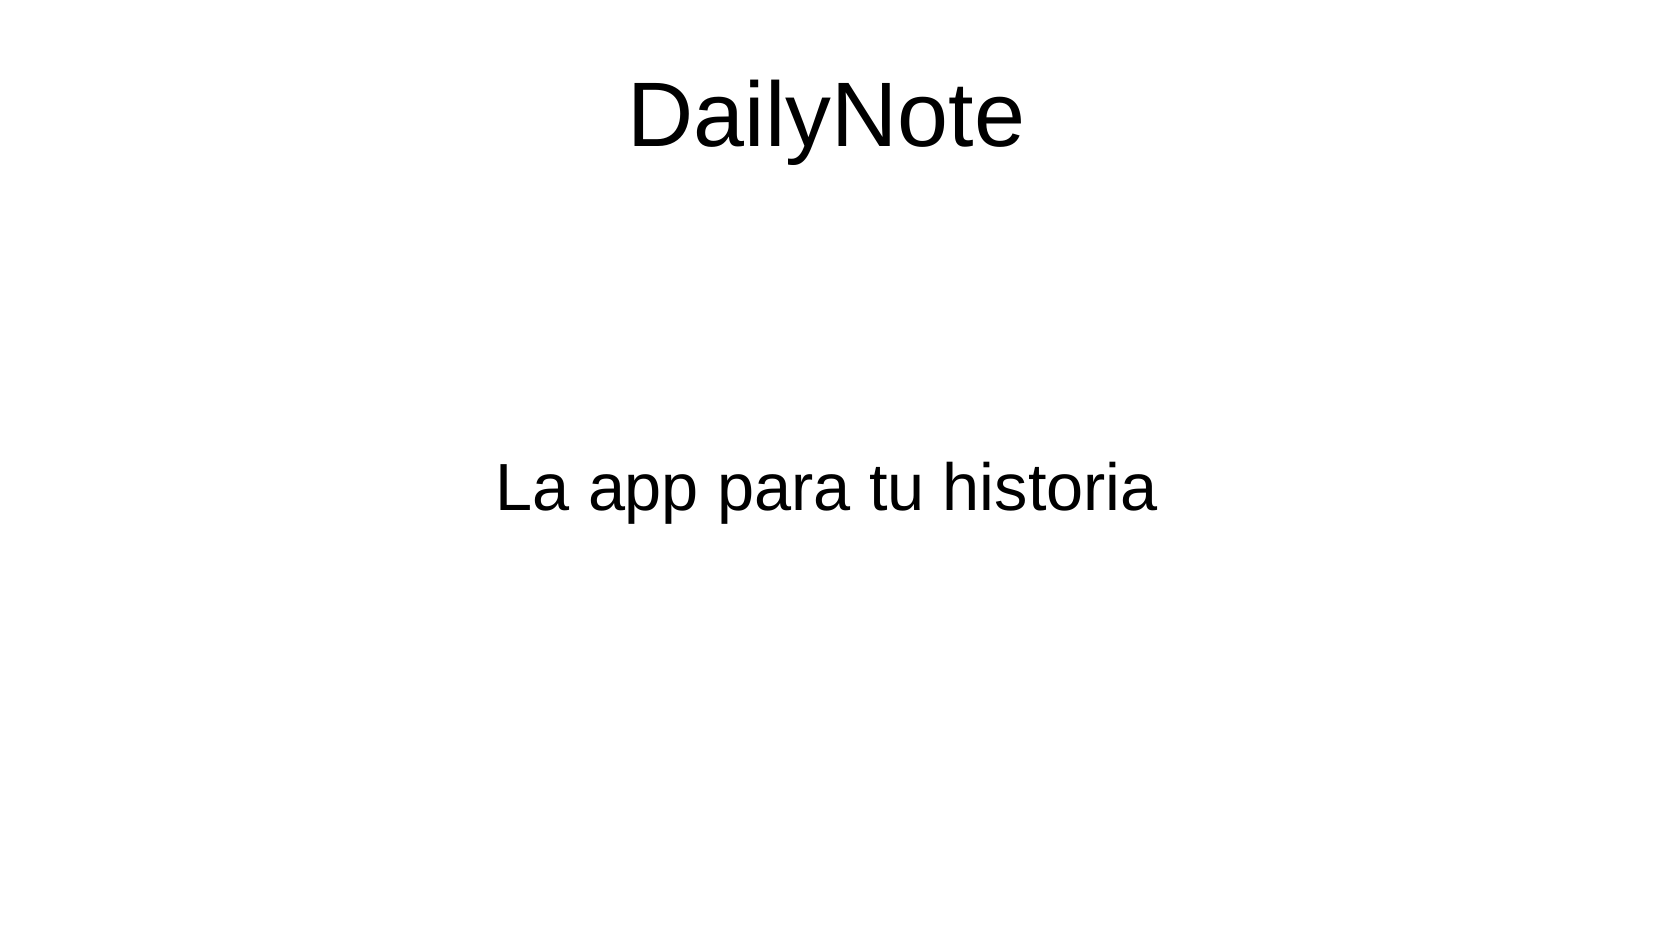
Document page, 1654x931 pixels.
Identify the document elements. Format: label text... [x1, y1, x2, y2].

subtitle La app para tu historia [82, 217, 1571, 758]
title DailyNote [82, 37, 1571, 193]
